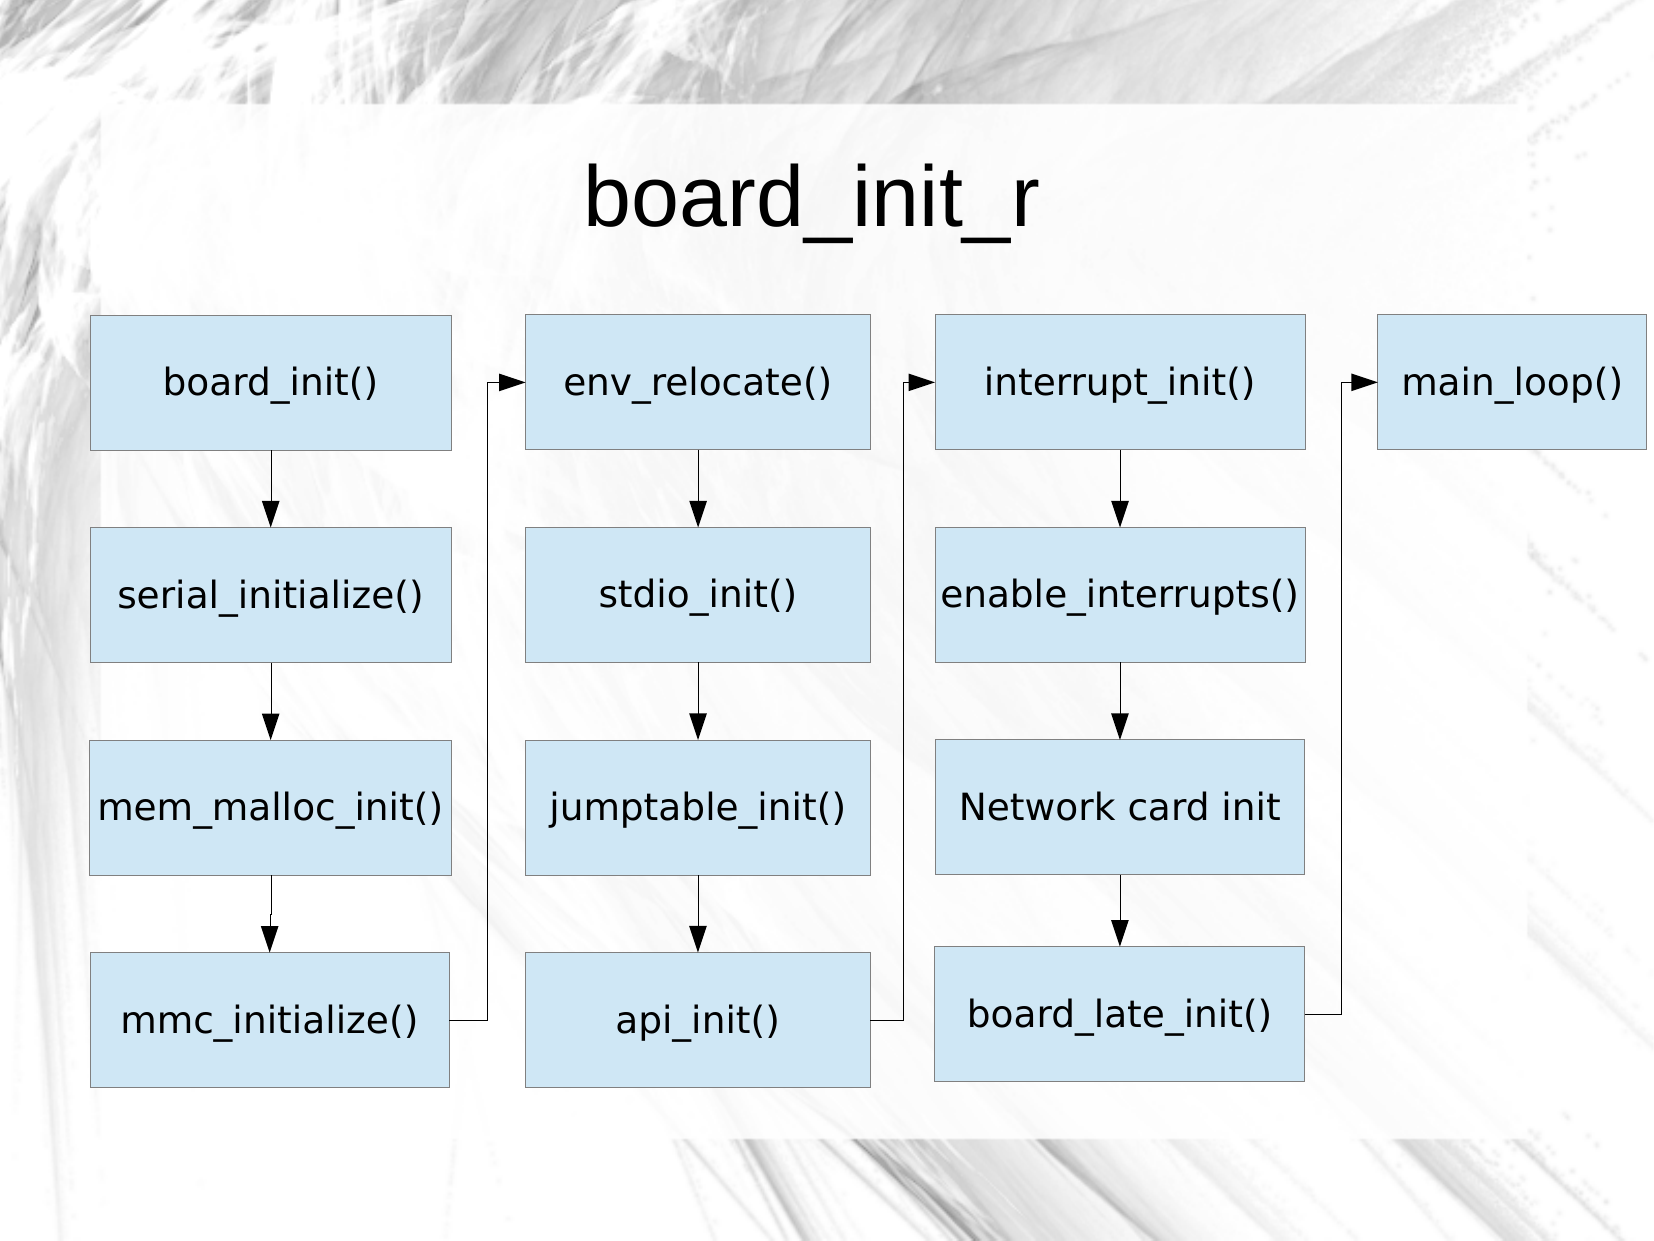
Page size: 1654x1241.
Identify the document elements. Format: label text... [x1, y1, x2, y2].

text_box enable_interrupts() [935, 527, 1306, 663]
text_box Network card init [935, 739, 1305, 875]
text_box mmc_initialize() [90, 952, 450, 1088]
text_box serial_initialize() [90, 527, 452, 663]
title board_init_r [118, 112, 1506, 281]
text_box mem_malloc_init() [89, 740, 452, 876]
text_box env_relocate() [525, 314, 871, 450]
text_box api_init() [525, 952, 871, 1088]
text_box interrupt_init() [935, 314, 1306, 450]
text_box board_init() [90, 315, 452, 451]
text_box main_loop() [1377, 314, 1647, 450]
text_box stdio_init() [525, 527, 871, 663]
picture [0, 0, 1654, 1241]
text_box jumptable_init() [525, 740, 871, 876]
text_box board_late_init() [934, 946, 1305, 1082]
